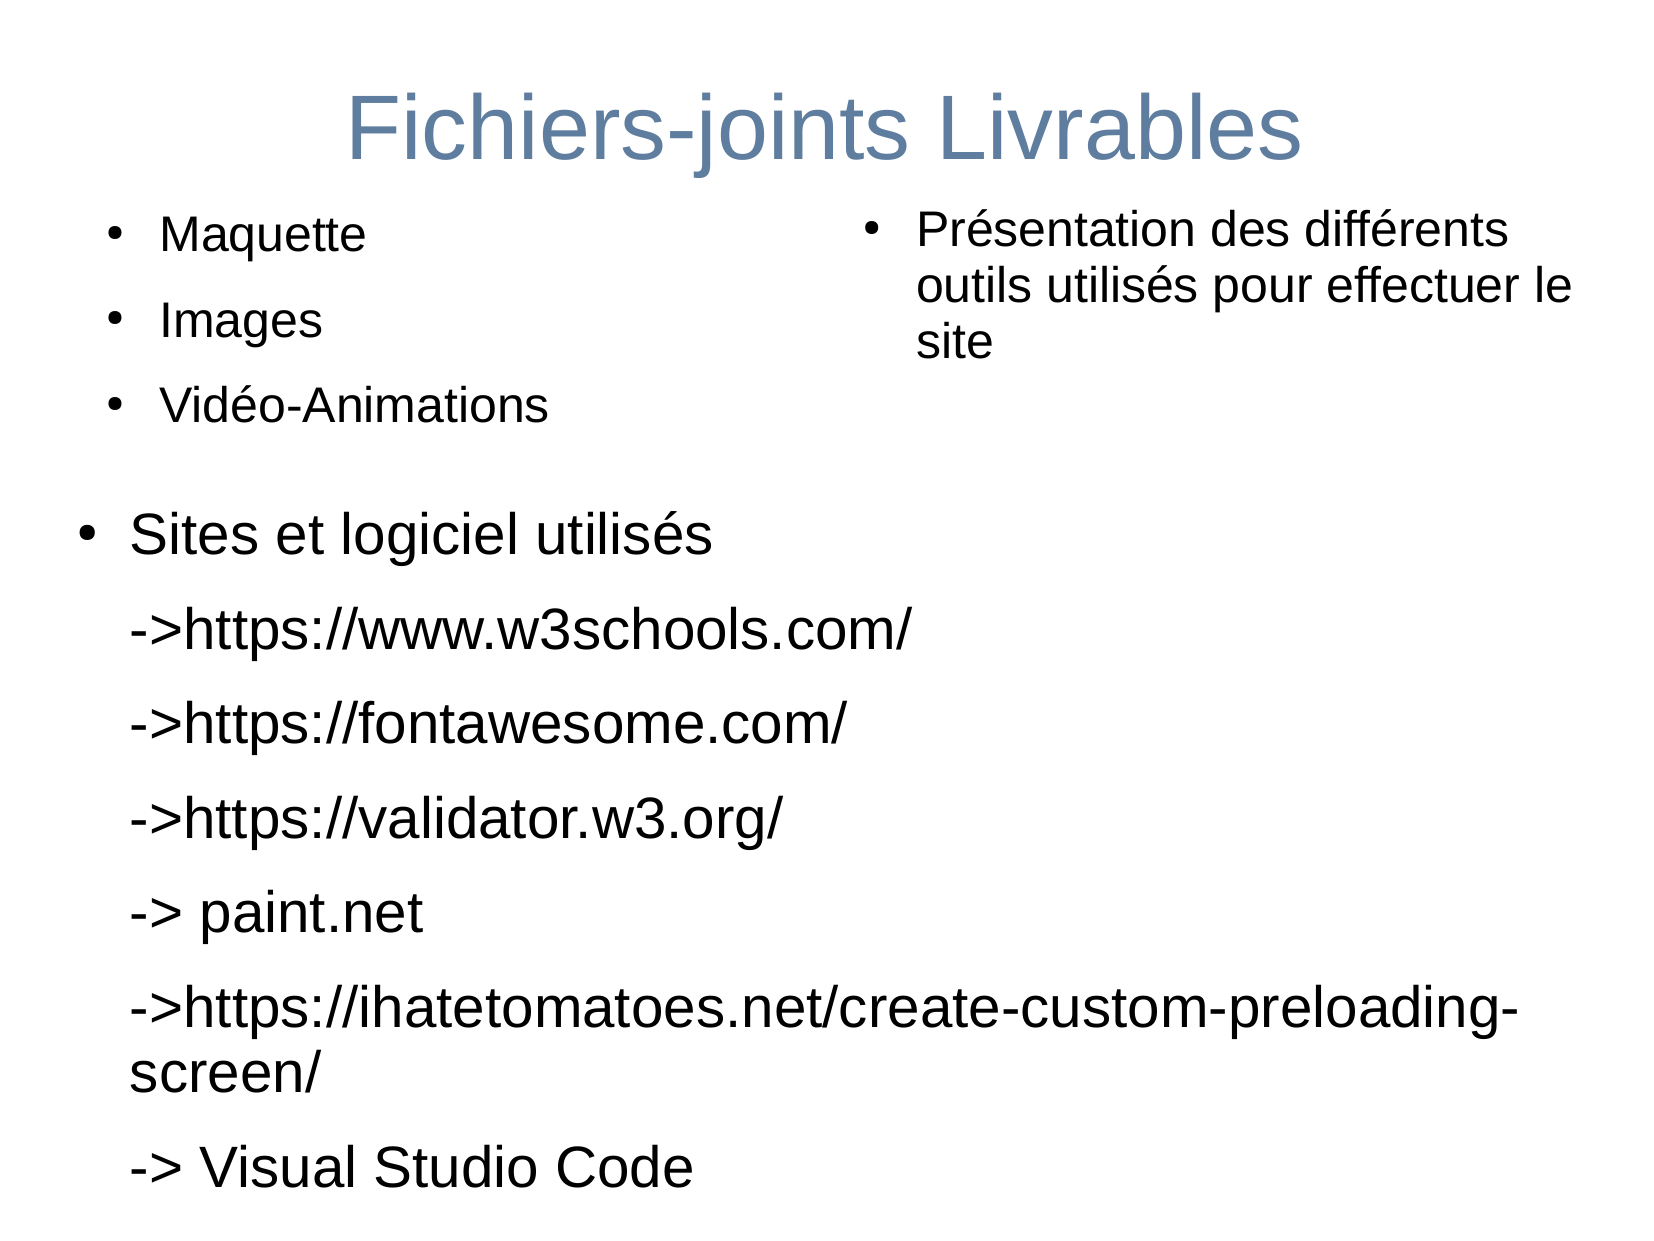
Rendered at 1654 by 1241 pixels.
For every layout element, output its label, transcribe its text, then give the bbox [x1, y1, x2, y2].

list Maquette Images Vidéo-Animations [88, 206, 827, 501]
title Fichiers-joints Livrables [82, 49, 1536, 207]
list Présentation des différents outils utilisés pour effectuer le site [845, 201, 1625, 562]
list Sites et logiciel utilisés ->https://www.w3schools.com/ ->https://fontawesome.com/ ->https://validator.w3.org/ -> paint.net ->https://ihatetomatoes.net/create-custom-preloading-screen/ -> Visual Studio Code [59, 501, 1536, 1241]
